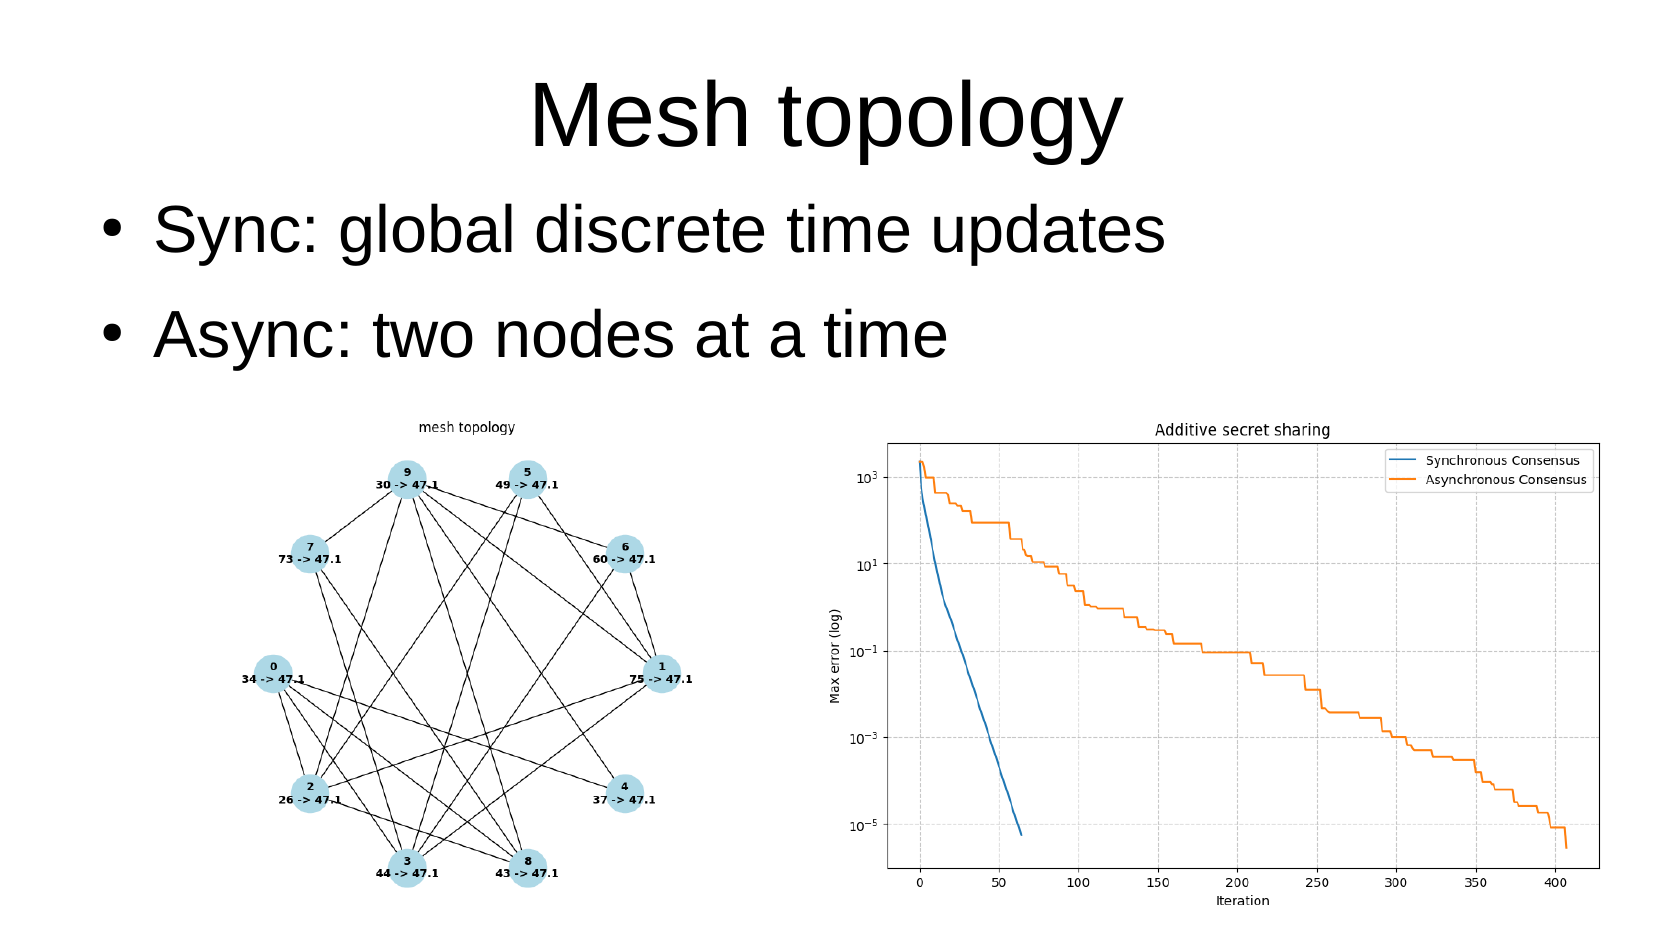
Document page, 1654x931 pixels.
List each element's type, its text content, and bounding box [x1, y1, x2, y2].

title Mesh topology [82, 37, 1571, 192]
list Sync: global discrete time updates Async: two nodes at a time [82, 192, 1571, 886]
picture [820, 413, 1607, 916]
picture [224, 413, 709, 916]
